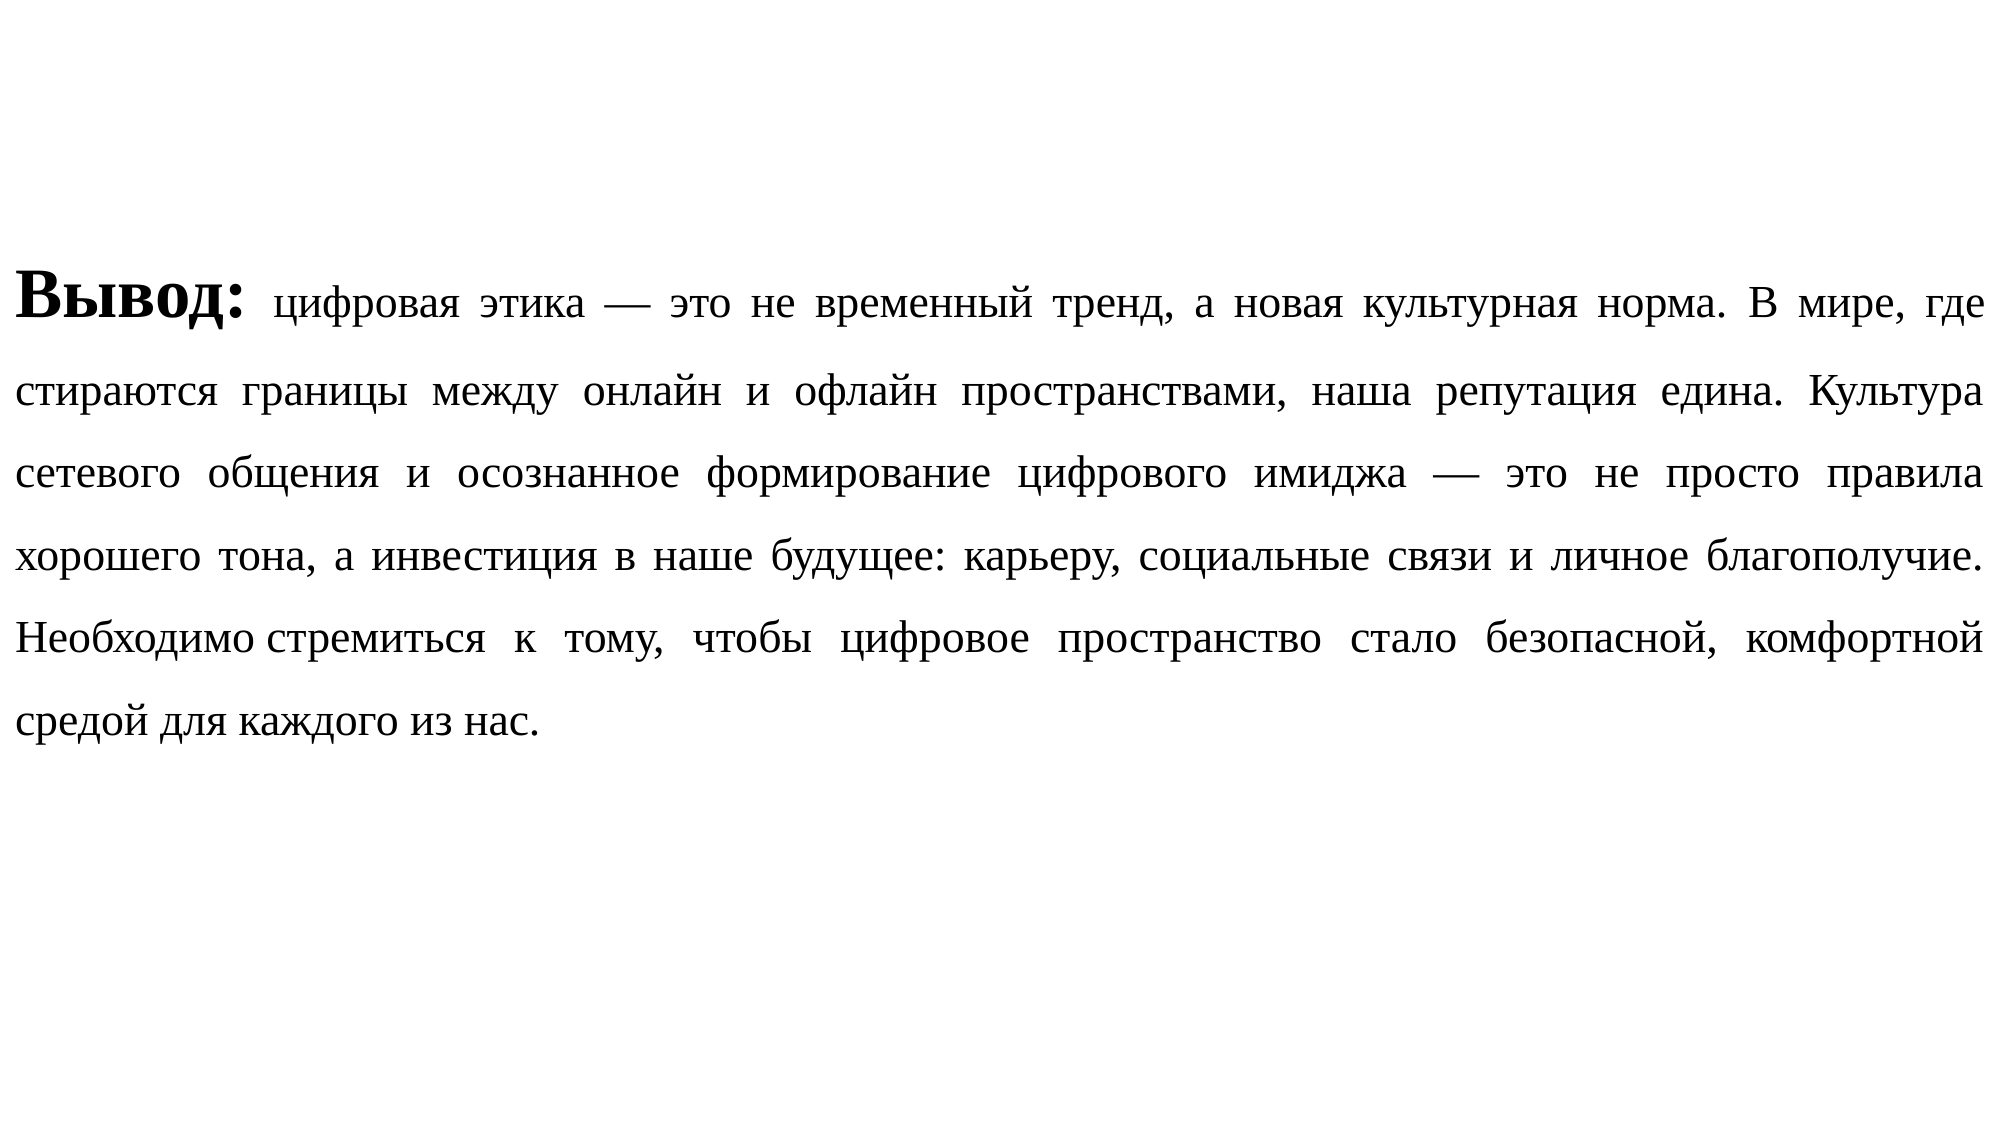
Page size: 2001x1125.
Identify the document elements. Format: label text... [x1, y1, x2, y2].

text_box Вывод: цифровая этика — это не временный тренд, а новая культурная норма. В мире, где стираются границы между онлайн и офлайн пространствами, наша репутация едина. Культура сетевого общения и осознанное формирование цифрового имиджа — это не просто правила хорошего тона, а инвестиция в наше будущее: карьеру, социальные связи и личное благополучие. Необходимо стремиться к тому, чтобы цифровое пространство стало безопасной, комфортной средой для каждого из нас. [0, 197, 2000, 752]
